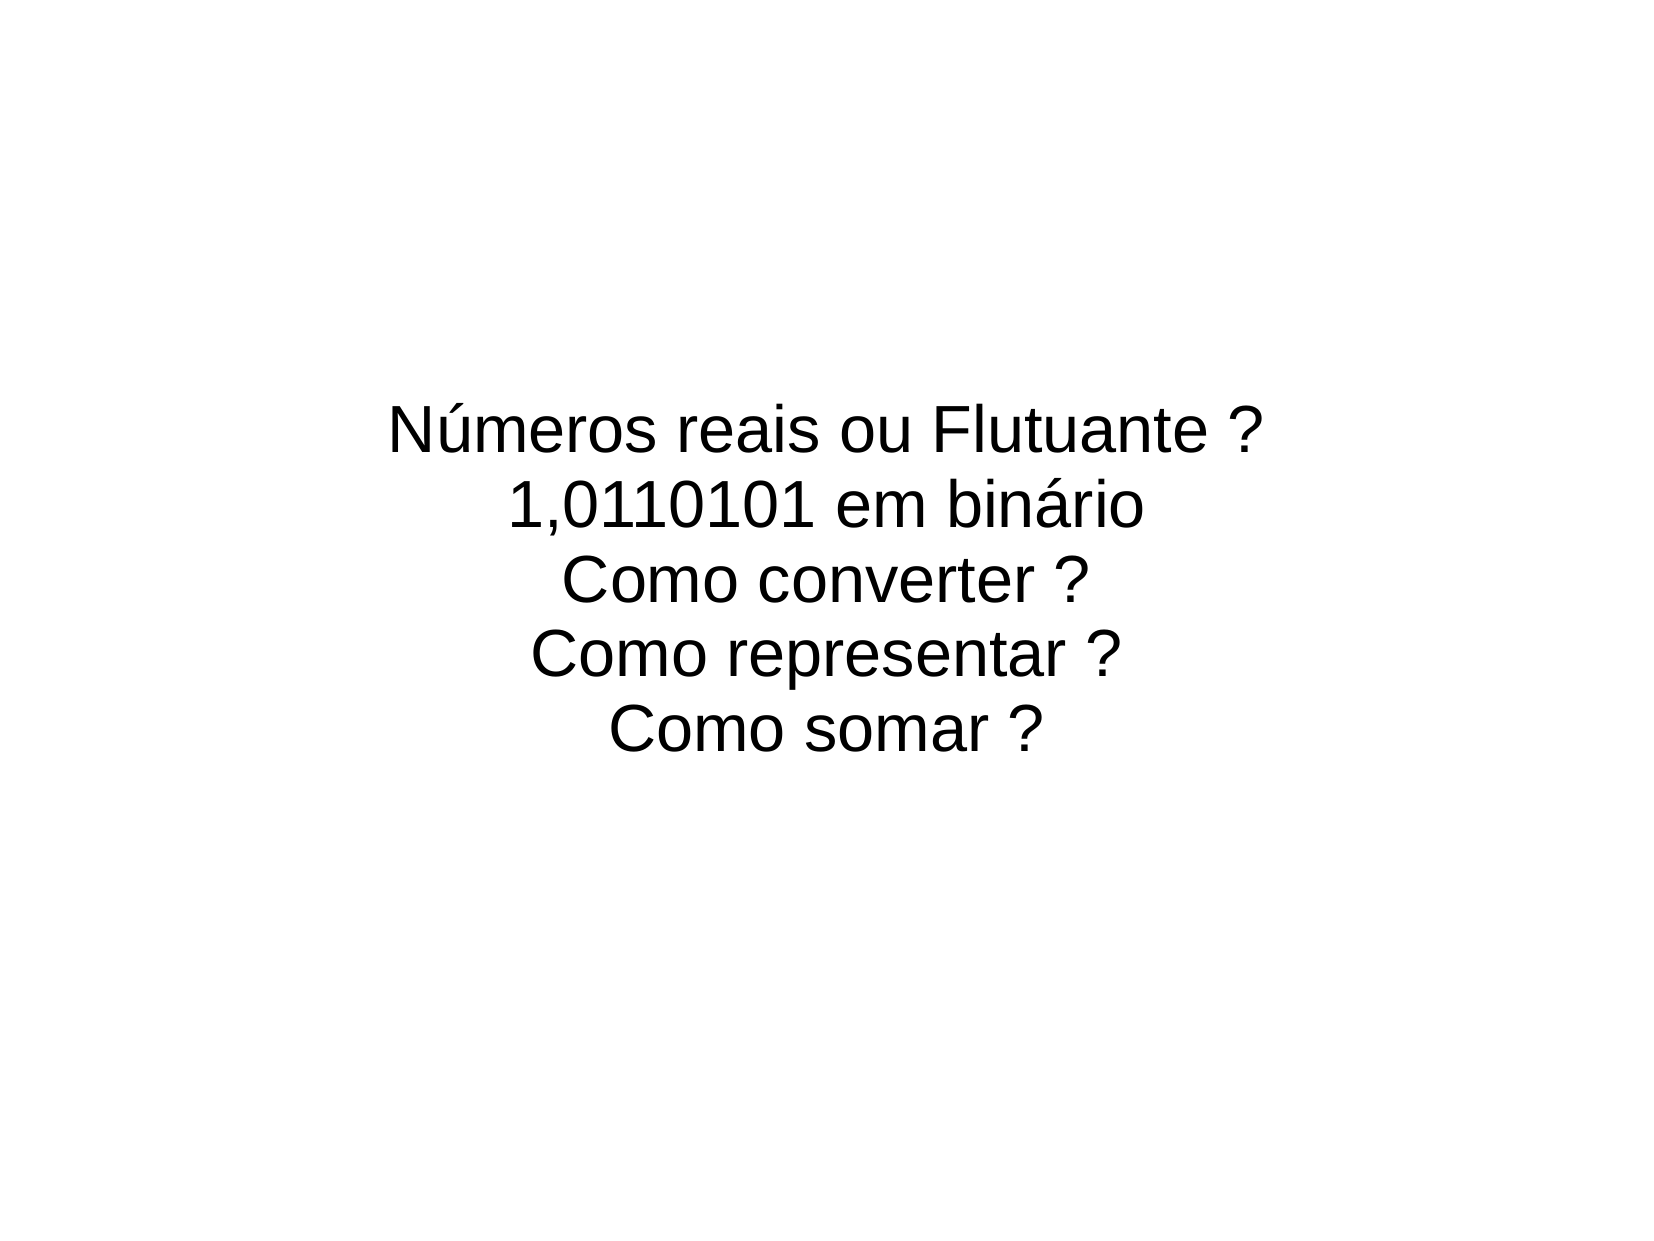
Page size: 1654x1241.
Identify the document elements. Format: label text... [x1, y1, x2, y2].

subtitle Números reais ou Flutuante ? 1,0110101 em binário Como converter ? Como representar ? Como somar ? [82, 56, 1571, 1102]
